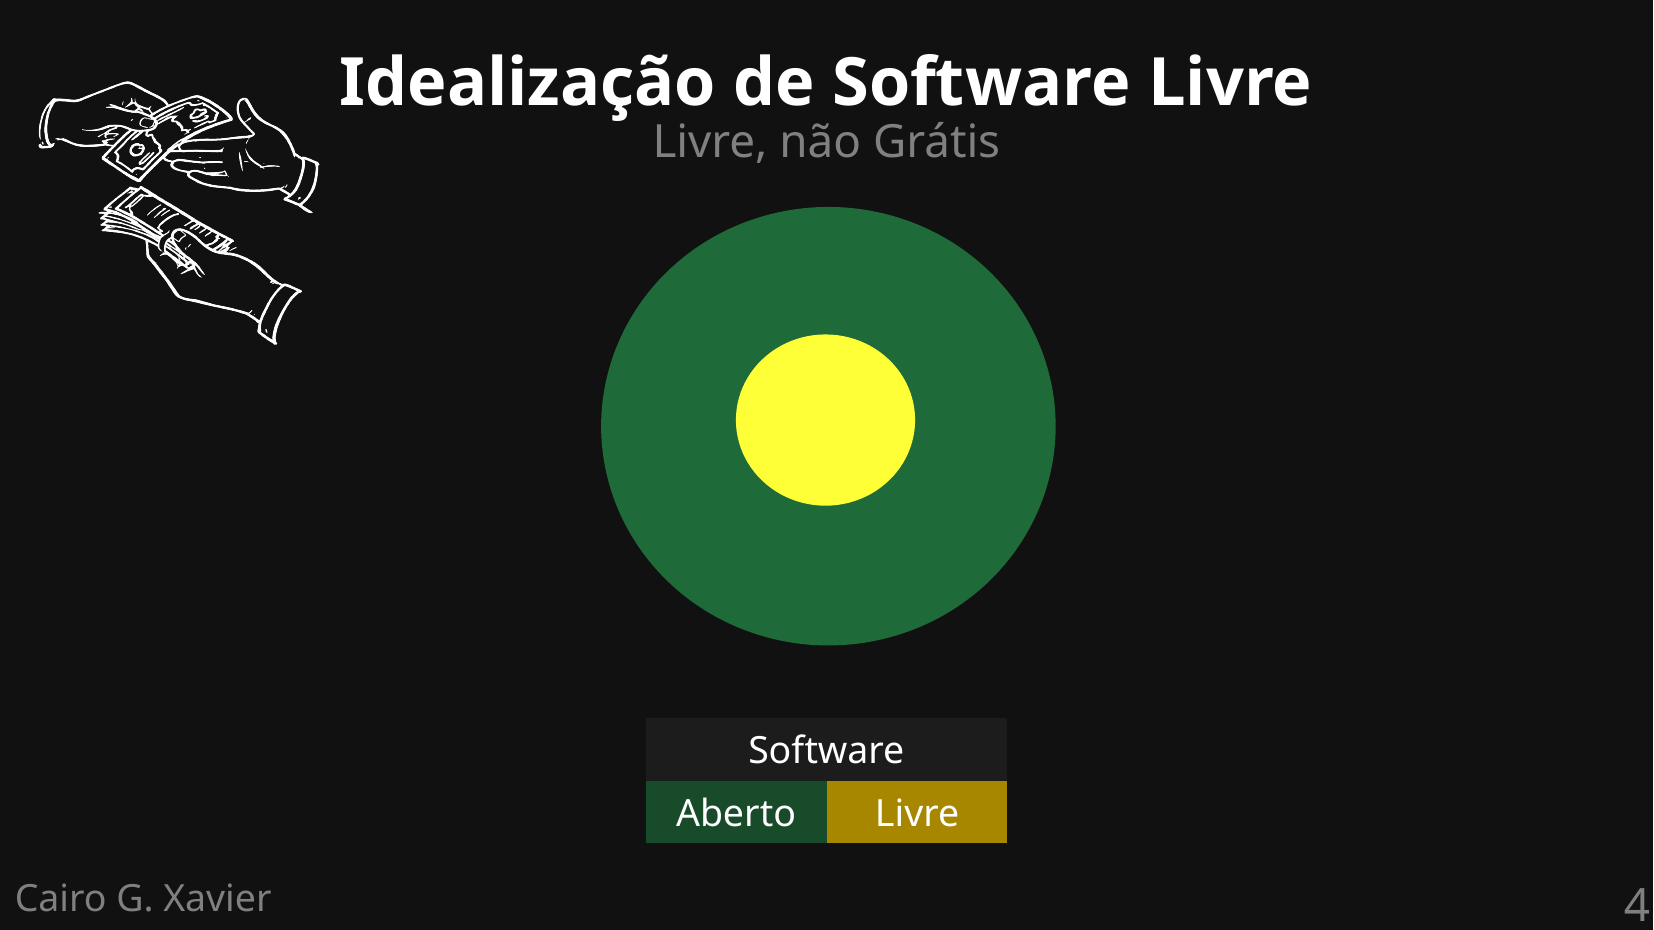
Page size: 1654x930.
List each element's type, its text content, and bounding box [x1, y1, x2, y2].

table_header Software [646, 718, 1007, 781]
text_box Livre, não Grátis [320, 97, 1571, 182]
table_cell Livre [827, 781, 1007, 843]
text_box Cairo G. Xavier [0, 867, 311, 930]
picture [37, 78, 320, 349]
text_box <number> [1425, 865, 1651, 930]
text_box [601, 206, 1056, 646]
table_cell Aberto [646, 781, 827, 843]
text_box Idealização de Software Livre [82, 37, 1571, 97]
